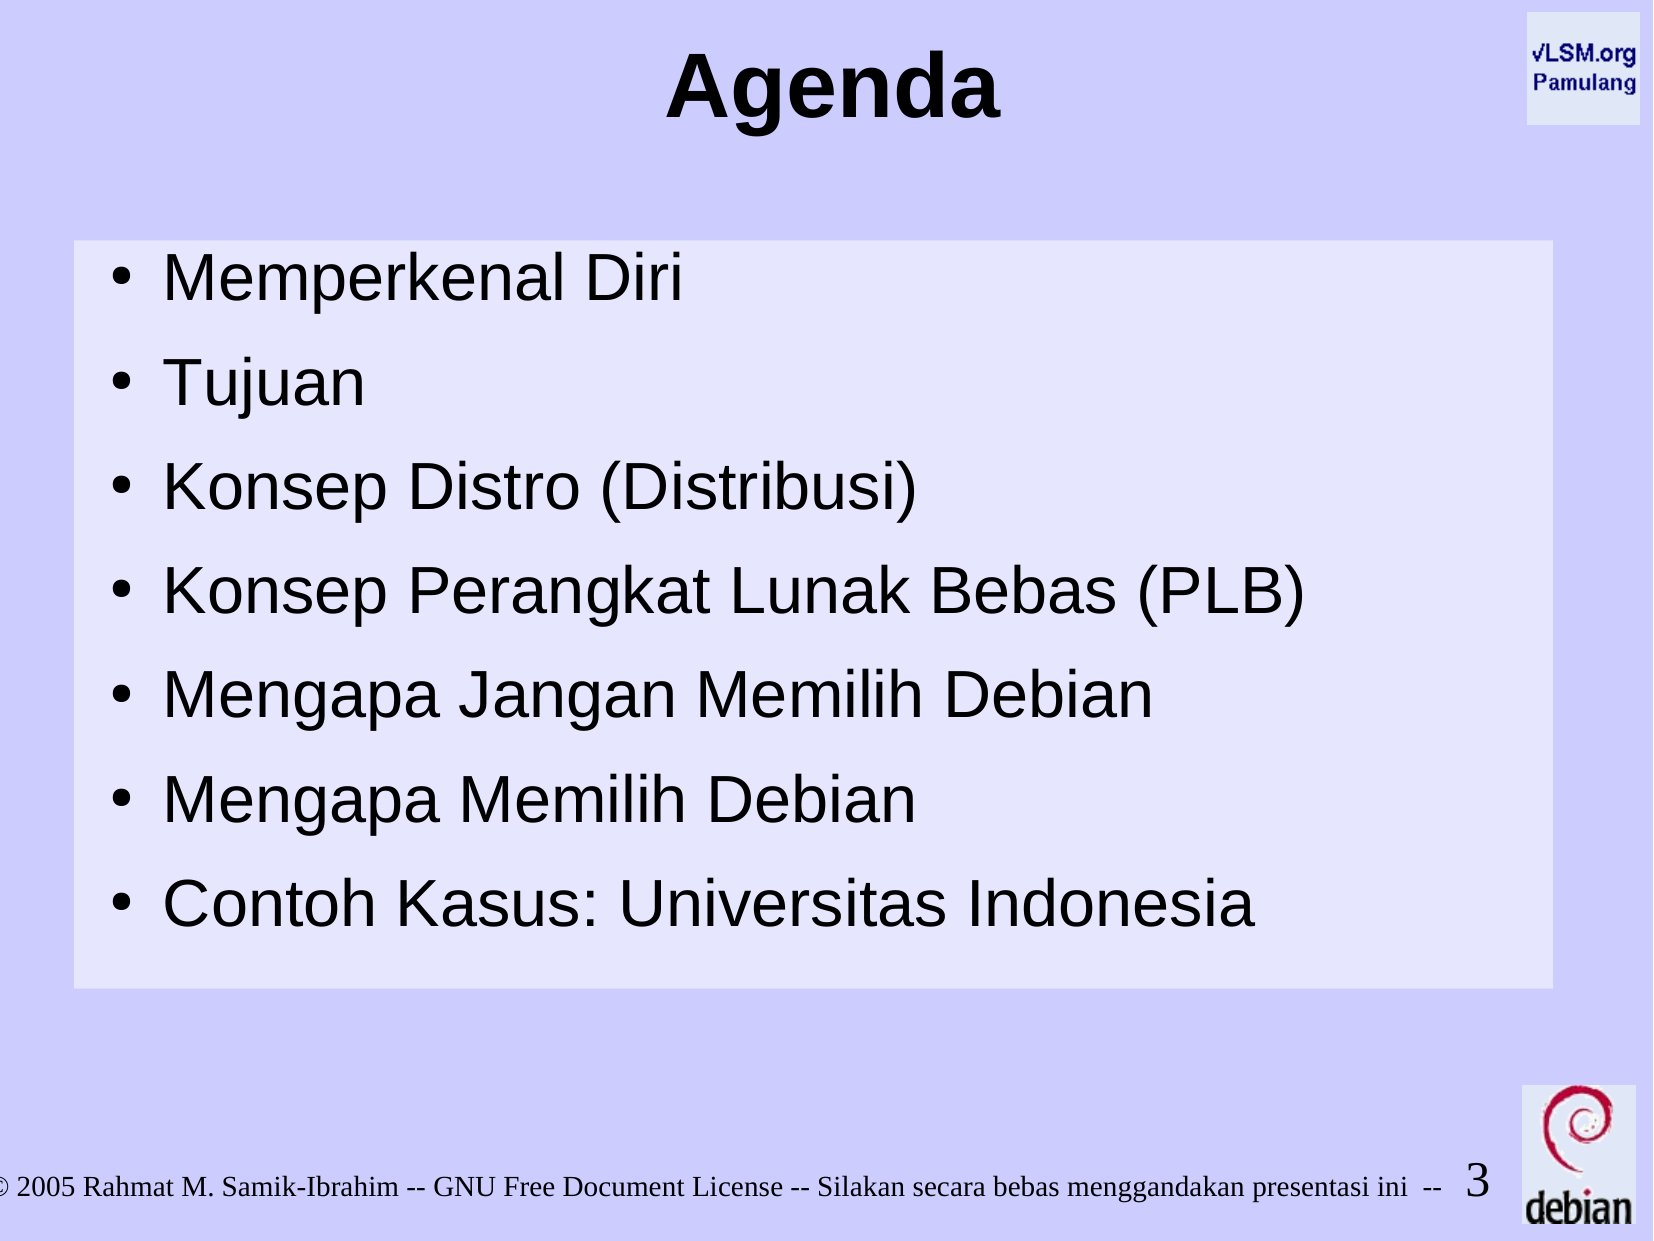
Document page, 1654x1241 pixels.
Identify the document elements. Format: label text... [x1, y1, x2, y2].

picture [1527, 12, 1640, 125]
title Agenda [40, 31, 1625, 142]
list Memperkenal Diri Tujuan Konsep Distro (Distribusi) Konsep Perangkat Lunak Bebas (PLB) Mengapa Jangan Memilih Debian Mengapa Memilih Debian Contoh Kasus: Universitas Indonesia [74, 240, 1554, 989]
picture [1522, 1085, 1636, 1224]
